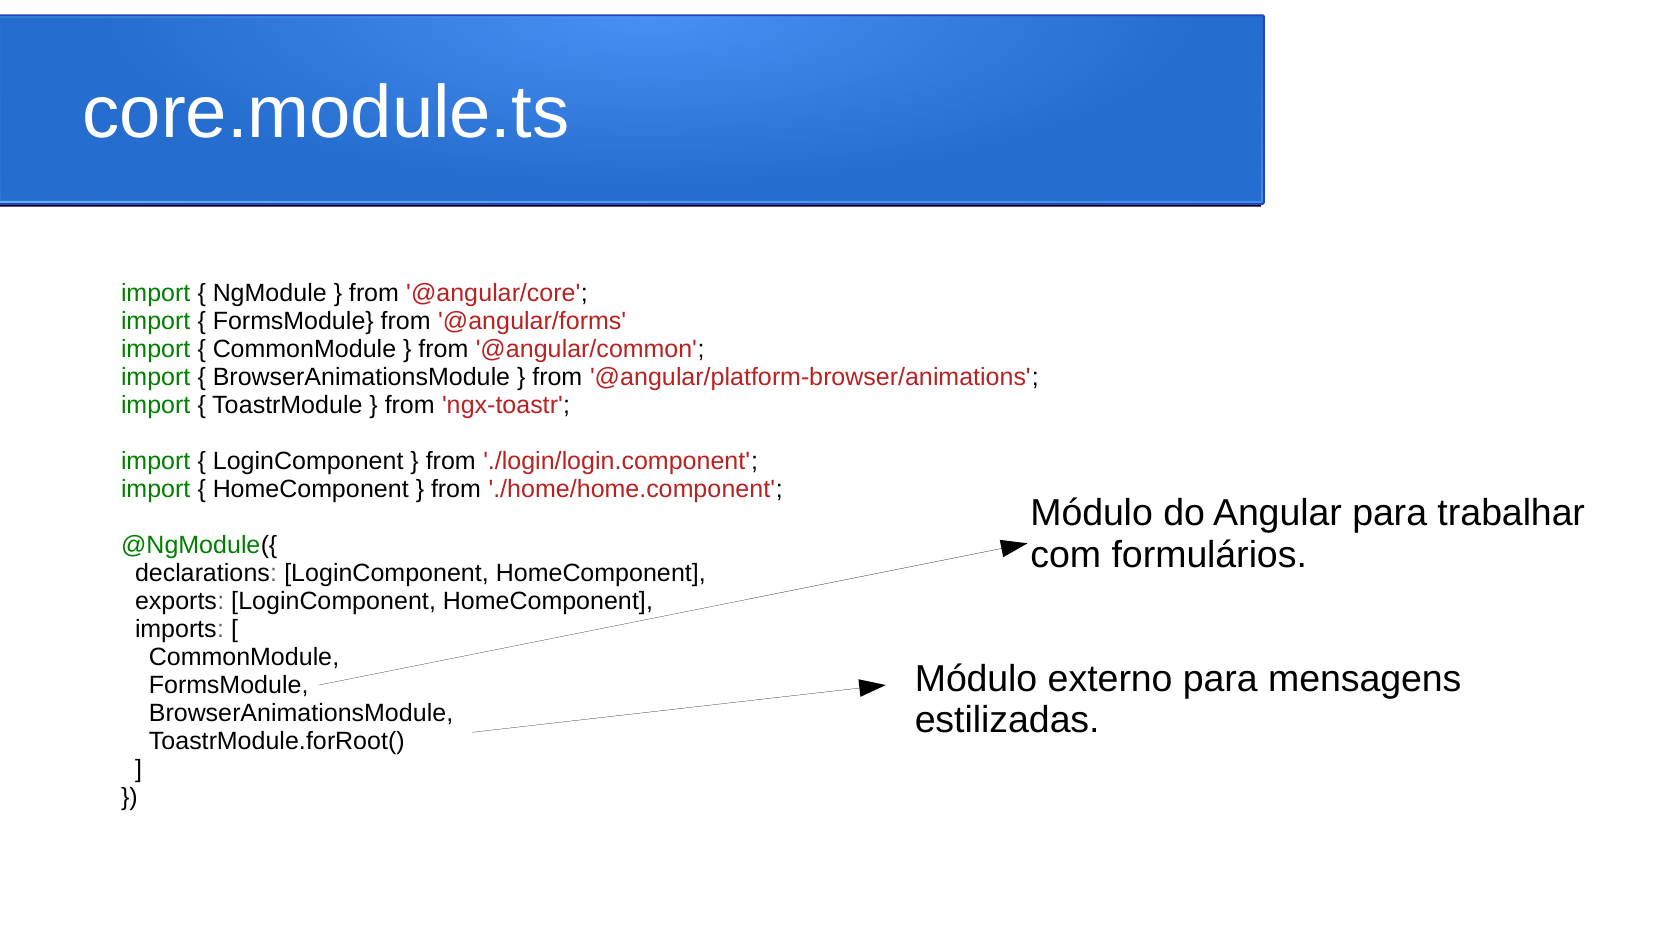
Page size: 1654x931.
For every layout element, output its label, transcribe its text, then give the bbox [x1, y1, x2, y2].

text_box Módulo externo para mensagens estilizadas. [900, 649, 1477, 749]
text_box Módulo do Angular para trabalhar com formulários. [1015, 484, 1601, 584]
title core.module.ts [82, 35, 1235, 189]
text_box import { NgModule } from '@angular/core'; import { FormsModule} from '@angular/forms' import { CommonModule } from '@angular/common'; import { BrowserAnimationsModule } from '@angular/platform-browser/animations'; import { ToastrModule } from 'ngx-toastr'; import { LoginComponent } from './login/login.component'; import { HomeComponent } from './home/home.component'; @NgModule({ declarations: [LoginComponent, HomeComponent], exports: [LoginComponent, HomeComponent], imports: [ CommonModule, FormsModule, BrowserAnimationsModule, ToastrModule.forRoot() ] }) [106, 271, 1054, 819]
